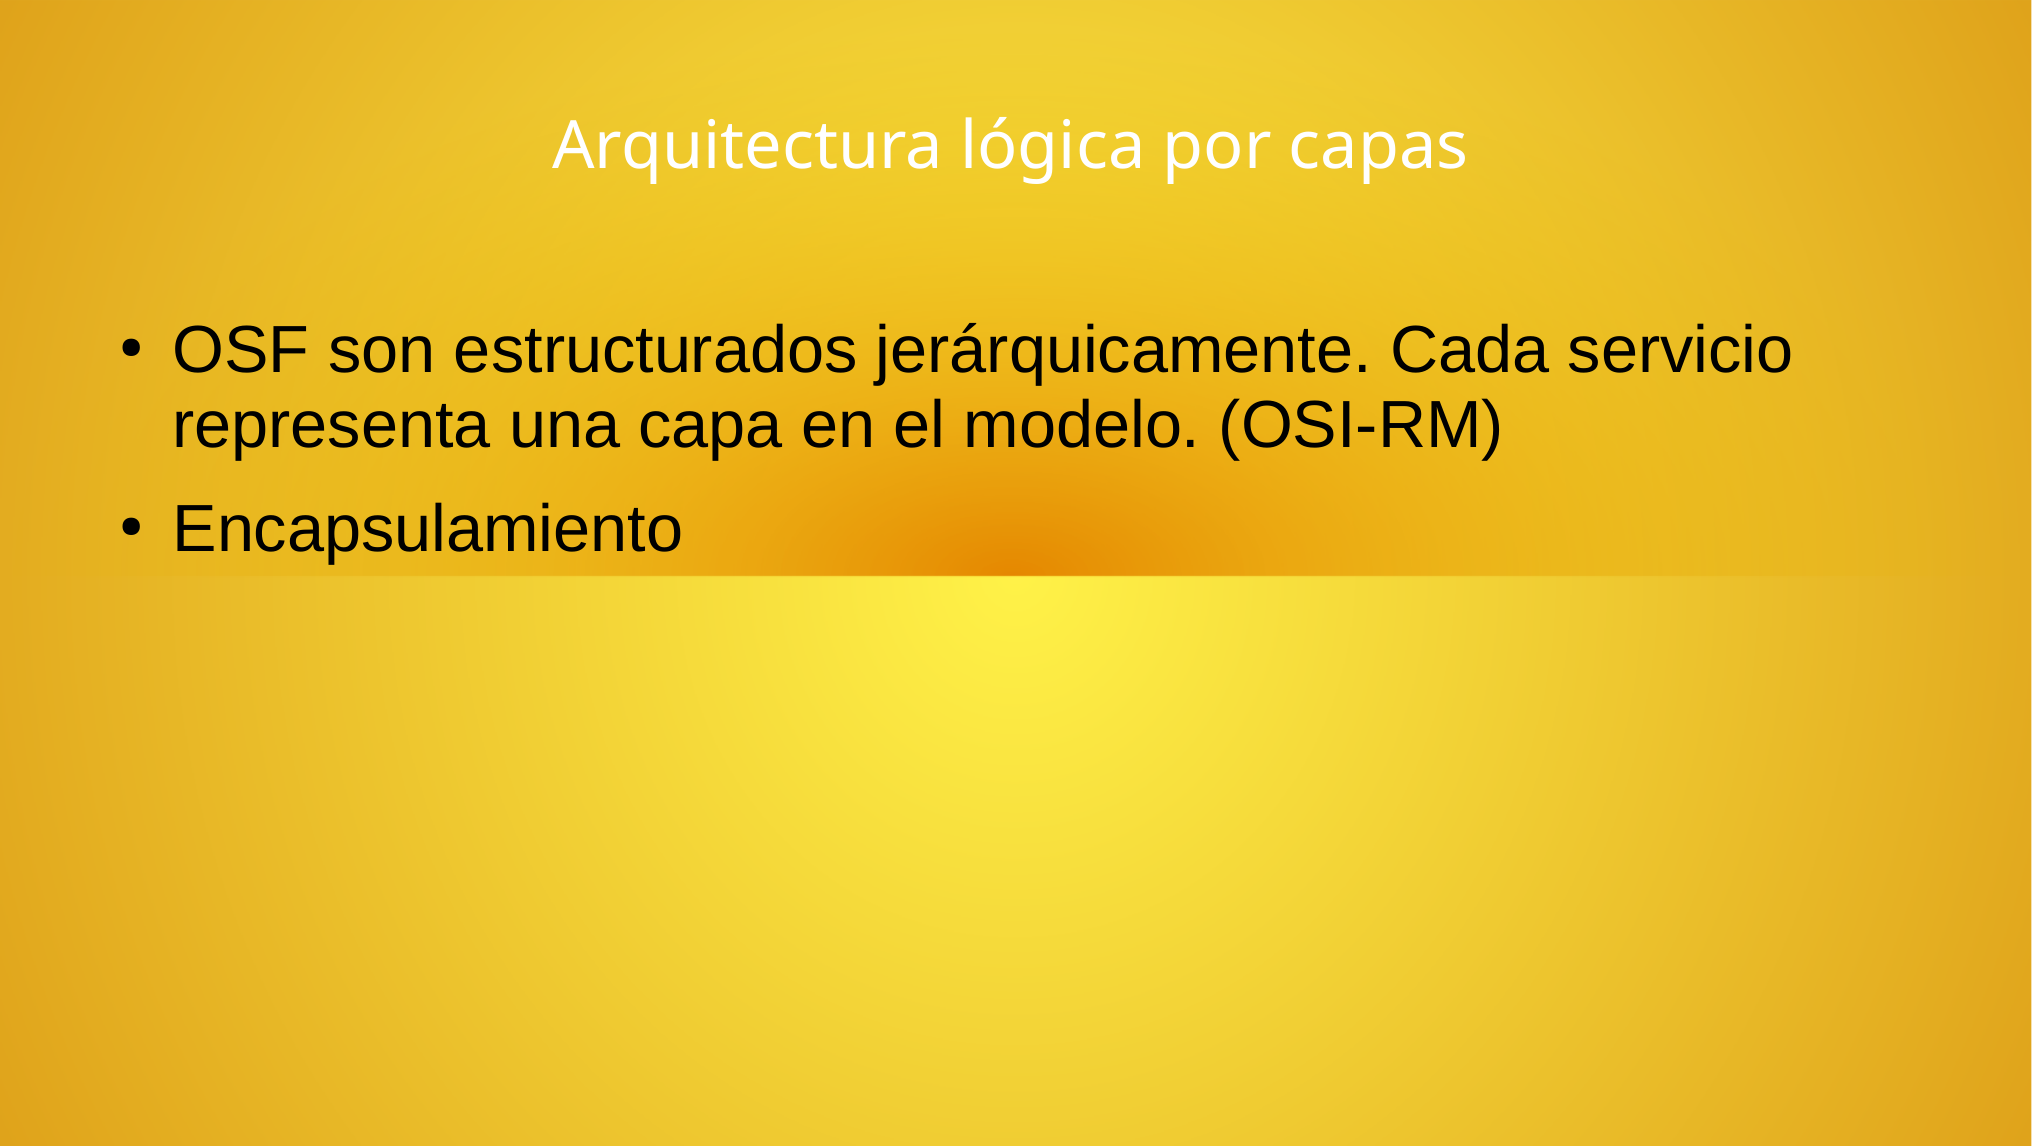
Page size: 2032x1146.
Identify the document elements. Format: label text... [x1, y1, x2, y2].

title Arquitectura lógica por capas [96, 47, 1926, 239]
picture [0, 0, 2032, 1146]
list OSF son estructurados jerárquicamente. Cada servicio representa una capa en el modelo. (OSI-RM) Encapsulamiento [101, 312, 1930, 977]
